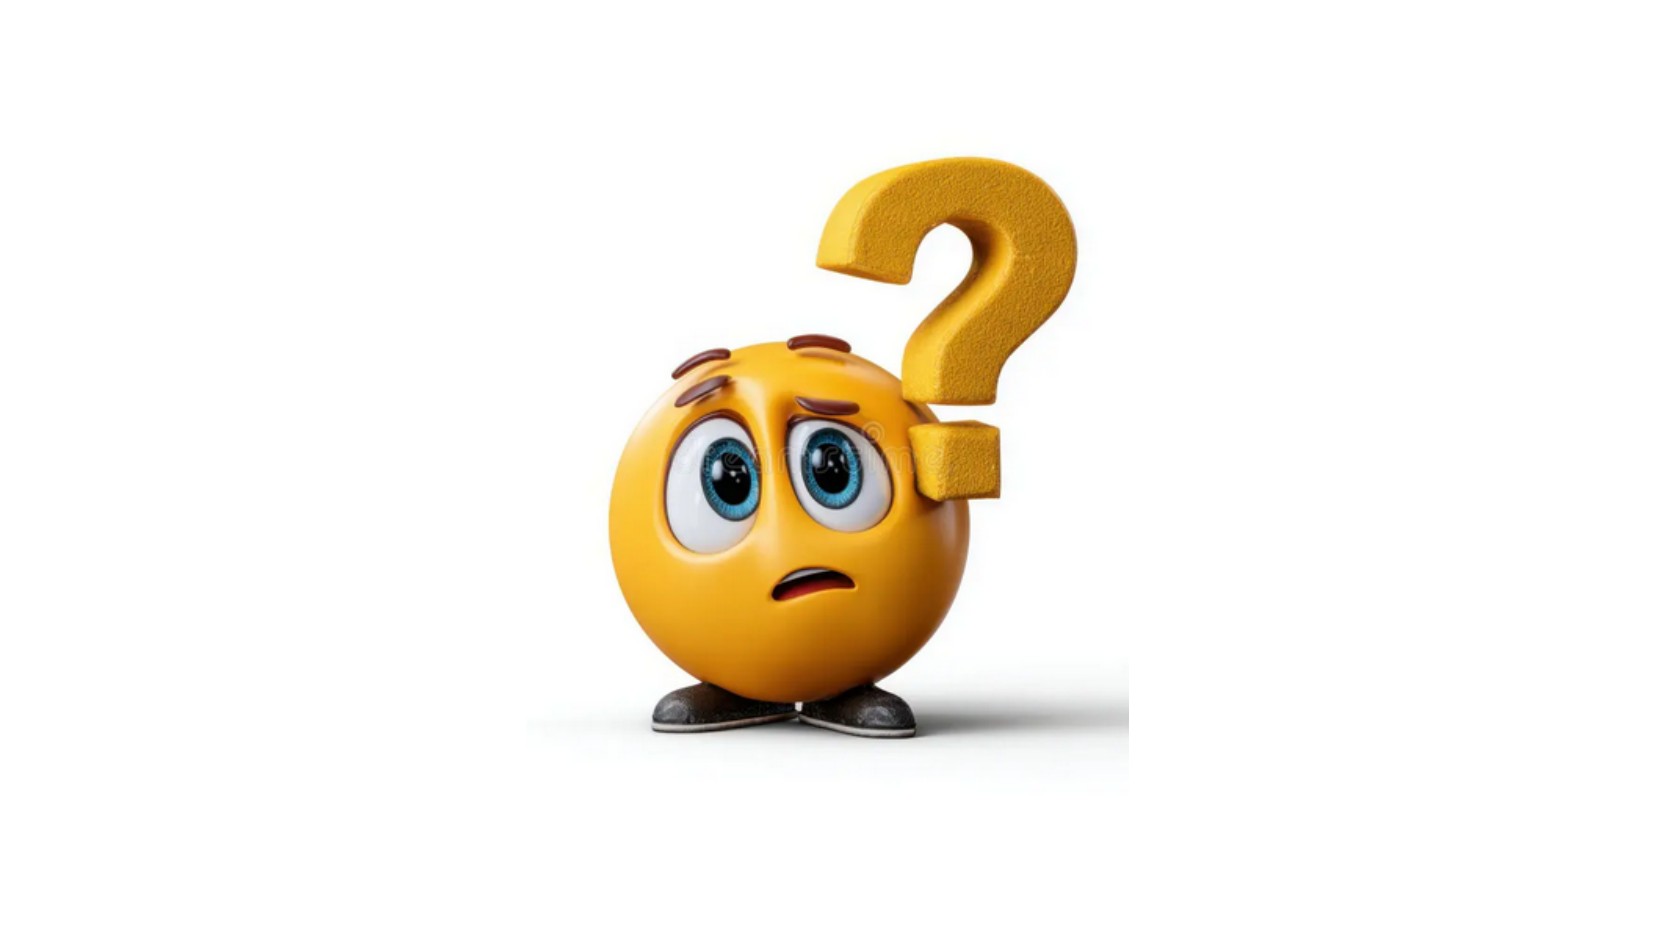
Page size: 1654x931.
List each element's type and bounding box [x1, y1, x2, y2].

picture [526, 129, 1129, 799]
